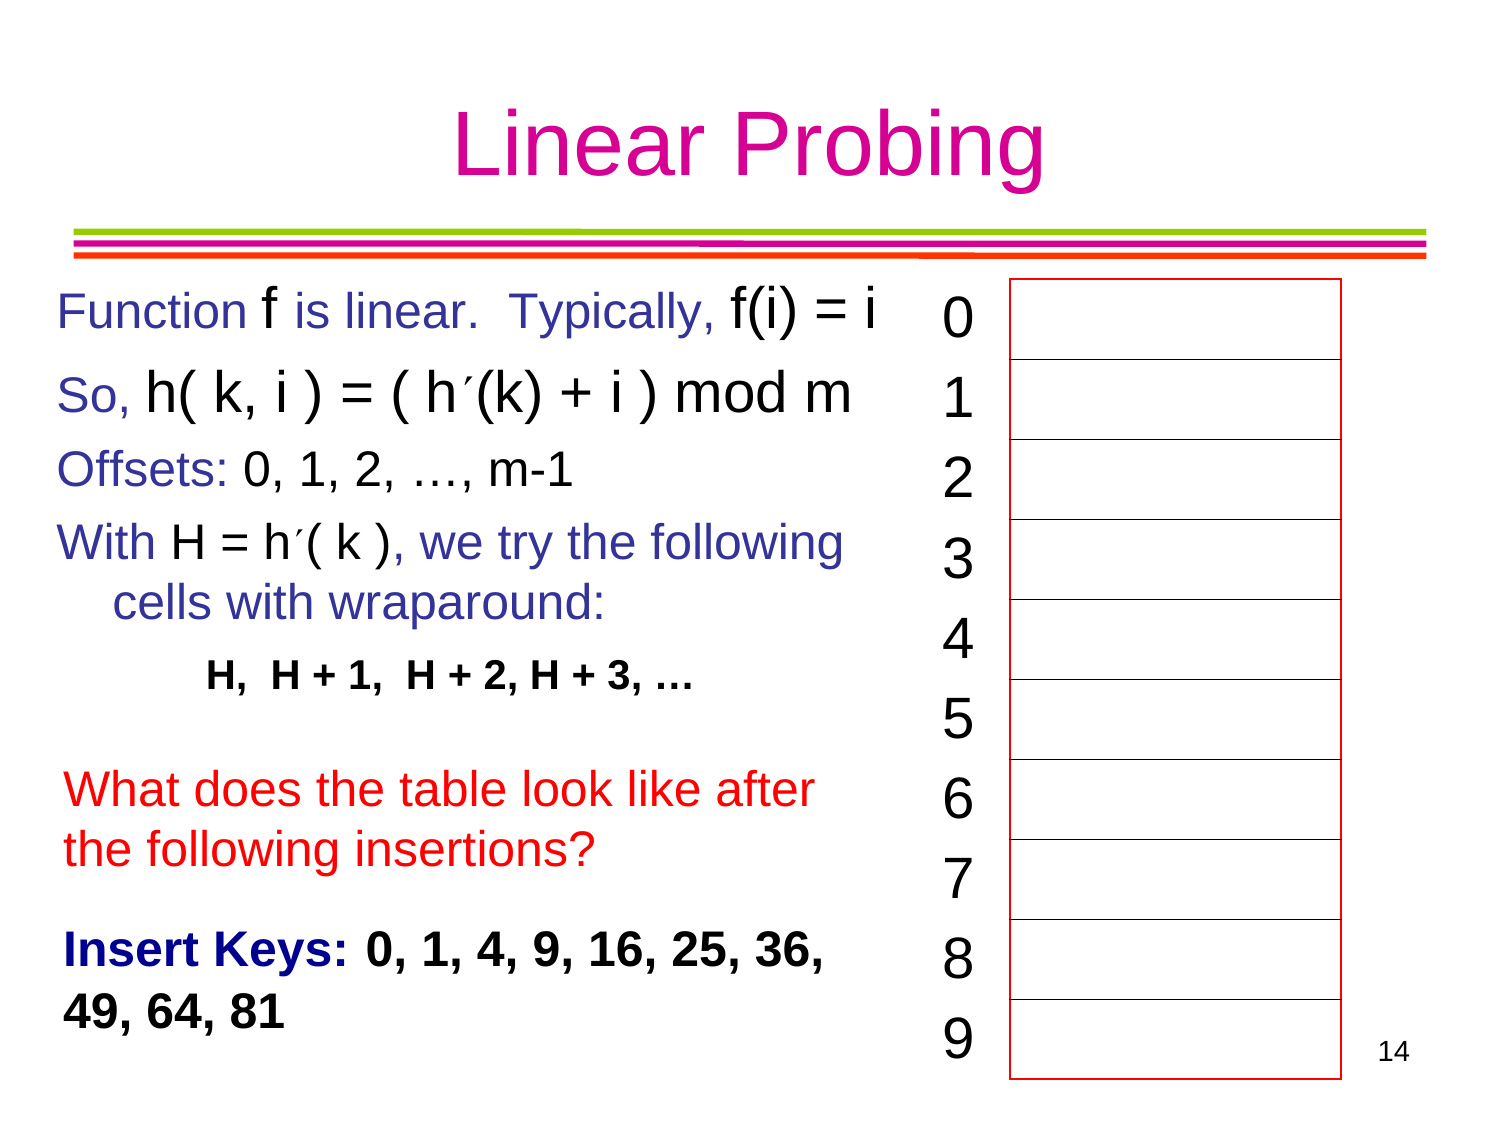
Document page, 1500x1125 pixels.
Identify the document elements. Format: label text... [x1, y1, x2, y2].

table_cell [1011, 1000, 1340, 1078]
table_cell 8 [939, 919, 1009, 999]
table_cell [1011, 680, 1340, 759]
table_cell [1011, 920, 1340, 999]
table_cell 6 [939, 759, 1009, 839]
table_header [1011, 280, 1340, 359]
table_cell [1011, 840, 1340, 919]
table_cell [1011, 440, 1340, 519]
text_box Linear Probing [75, 45, 1426, 233]
text_box <number> [1074, 1024, 1426, 1103]
table_cell [1011, 600, 1340, 679]
table_header 0 [939, 279, 1009, 359]
table_cell [1011, 360, 1340, 439]
text_box What does the table look like after the following insertions? Insert Keys: 0, 1, 4, 9, 16, 25, 36, 49, 64, 81 [48, 749, 887, 1125]
table_cell 2 [939, 439, 1009, 519]
table_cell 3 [939, 519, 1009, 599]
table_cell [1011, 520, 1340, 599]
table_cell 1 [939, 359, 1009, 439]
text_box Function f is linear. Typically, f(i) = i So, h( k, i ) = ( h(k) + i ) mod m Offsets: 0, 1, 2, …, m-1 With H = h( k ), we try the following cells with wraparound: H, H + 1, H + 2, H + 3, … [41, 262, 928, 713]
table_cell 4 [939, 599, 1009, 679]
table_cell 7 [939, 839, 1009, 919]
table_cell [1011, 760, 1340, 839]
table_cell 9 [939, 999, 1009, 1079]
table_cell 5 [939, 679, 1009, 759]
